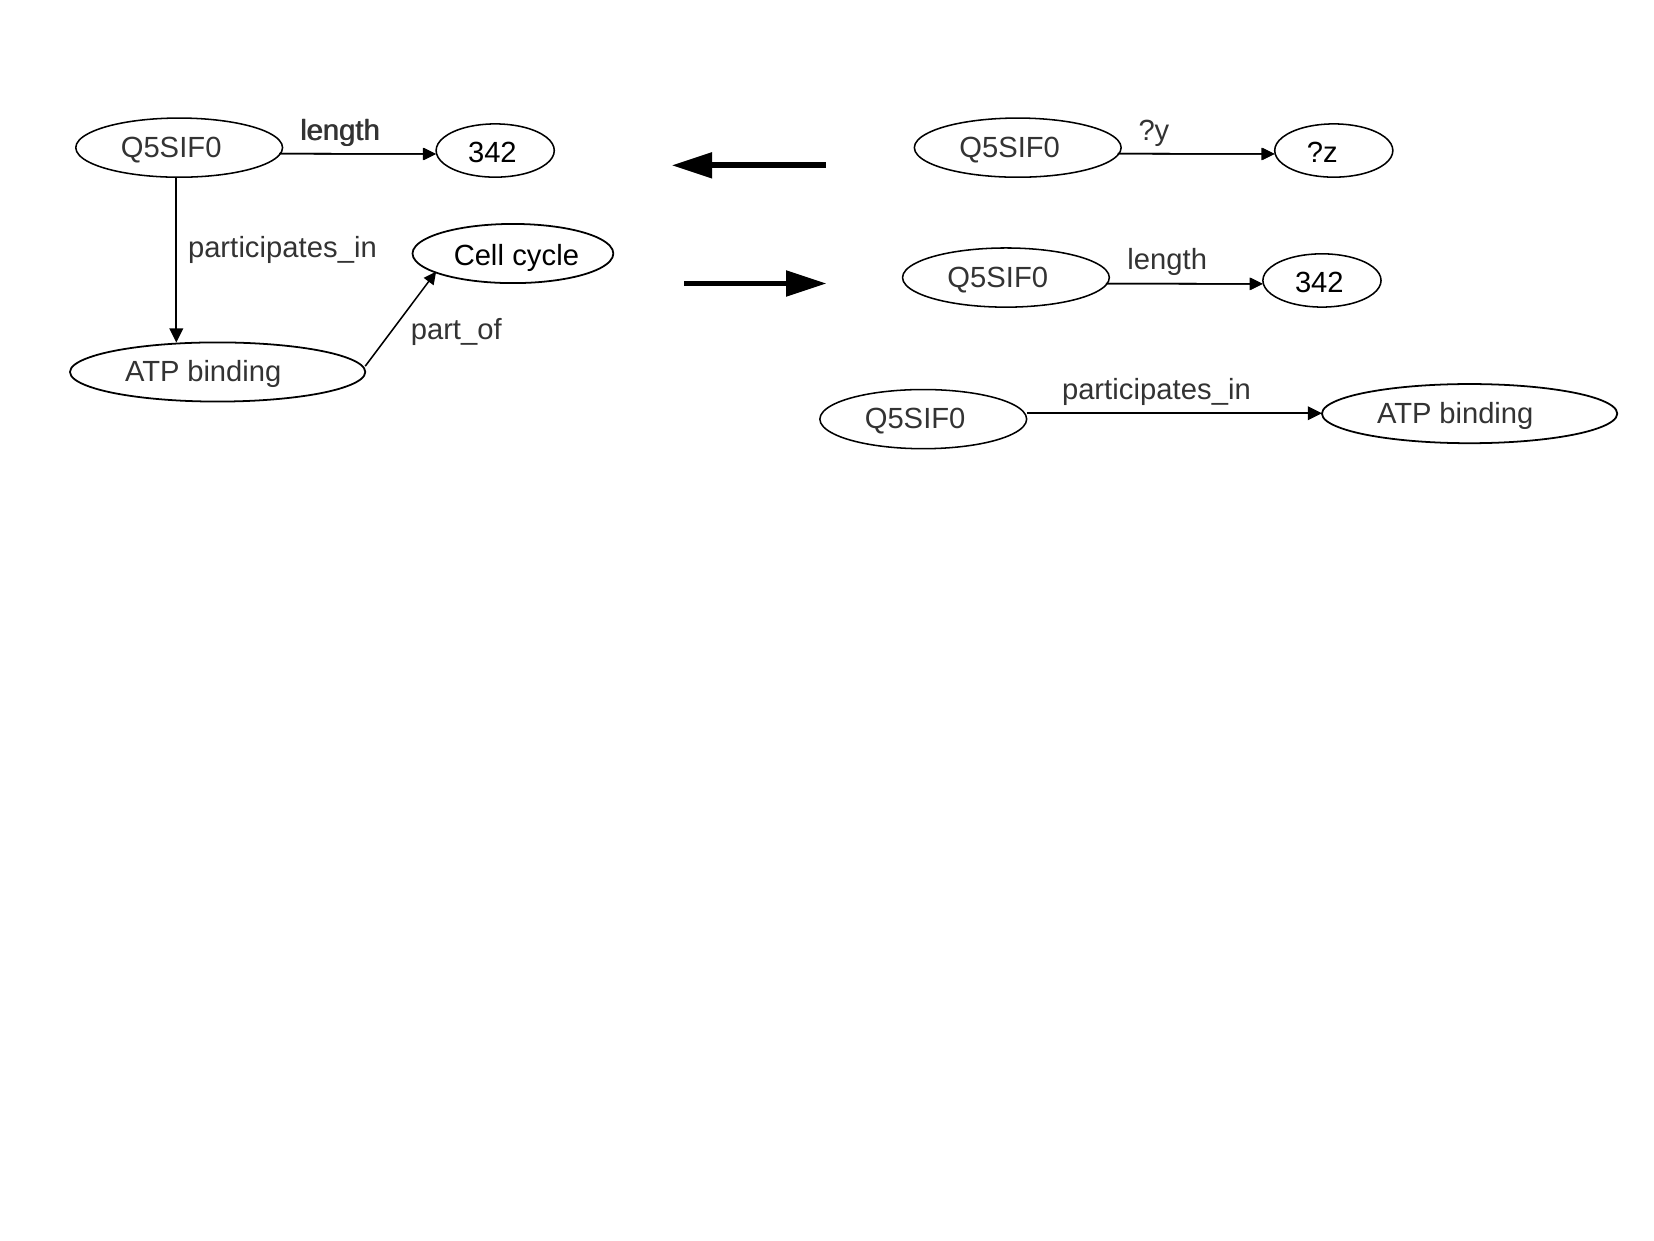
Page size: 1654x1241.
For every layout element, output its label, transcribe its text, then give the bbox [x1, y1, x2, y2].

text_box ?y [1138, 106, 1428, 154]
text_box 342 [436, 154, 554, 178]
text_box Cell cycle [412, 223, 614, 284]
text_box Q5SIF0 [75, 118, 283, 178]
text_box ATP binding [69, 342, 366, 402]
text_box part_of [396, 307, 649, 355]
text_box Q5SIF0 [914, 118, 1122, 178]
text_box length [299, 106, 589, 154]
text_box participates_in [1062, 365, 1299, 414]
text_box Q5SIF0 [819, 389, 1027, 449]
text_box participates_in [188, 223, 425, 272]
text_box ATP binding [1321, 384, 1618, 444]
text_box length [1127, 235, 1417, 284]
text_box Q5SIF0 [902, 247, 1110, 308]
text_box 342 [1263, 284, 1381, 308]
text_box ?z [1275, 154, 1393, 178]
